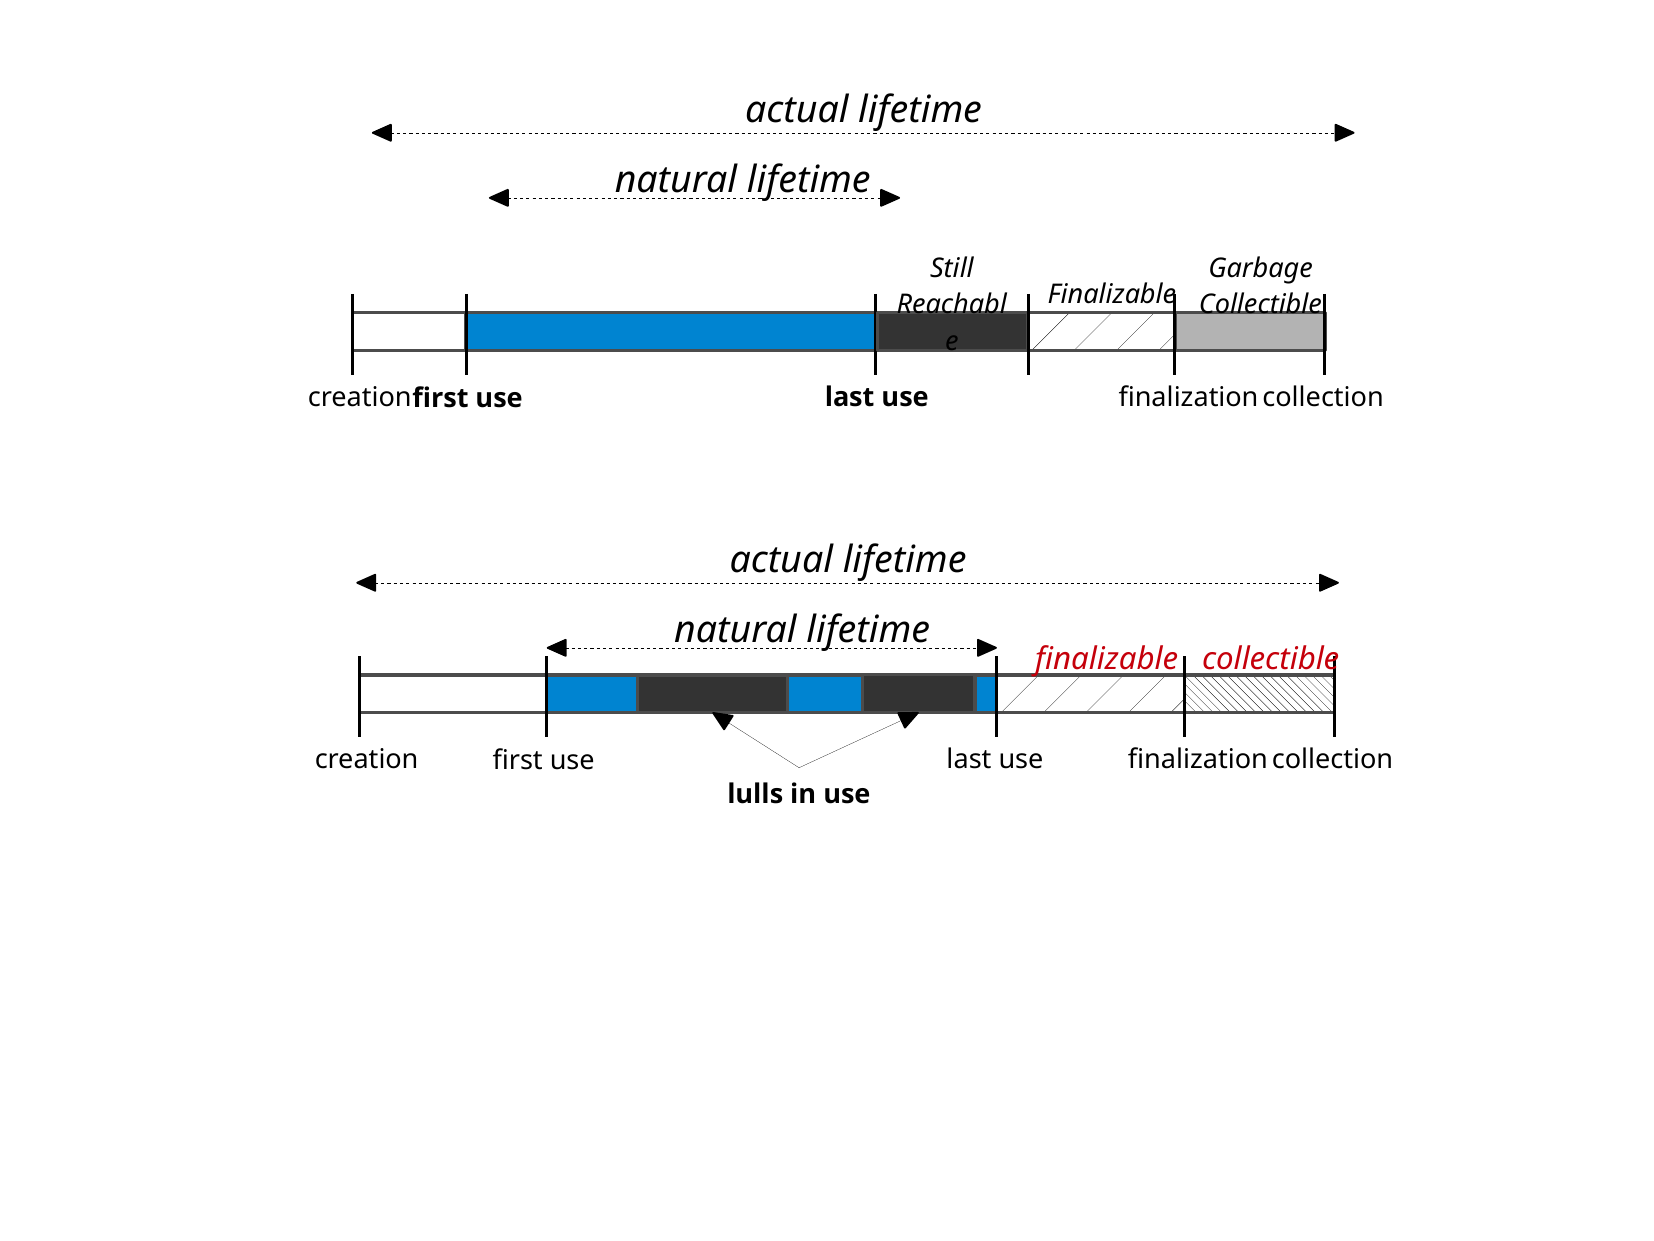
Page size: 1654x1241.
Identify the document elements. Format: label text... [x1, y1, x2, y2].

text_box [1176, 312, 1323, 351]
text_box [877, 312, 1027, 351]
text_box finalization [1103, 370, 1247, 417]
text_box collection [1247, 370, 1385, 426]
text_box natural lifetime [659, 594, 901, 653]
text_box Garbage Collectible [1184, 241, 1332, 318]
text_box [1030, 312, 1173, 351]
text_box finalizable [1020, 628, 1170, 680]
text_box collectible [1187, 628, 1330, 680]
text_box Finalizable [1032, 267, 1170, 318]
text_box natural lifetime [600, 144, 1013, 226]
text_box collection [1257, 732, 1394, 788]
text_box finalization [1113, 732, 1257, 779]
text_box Still Reachable [881, 241, 1028, 318]
text_box [468, 312, 874, 351]
text_box lulls in use [712, 767, 886, 814]
text_box [548, 674, 995, 713]
text_box actual lifetime [714, 525, 942, 583]
text_box actual lifetime [730, 75, 958, 133]
text_box creation [300, 732, 420, 779]
text_box [998, 675, 1183, 713]
text_box creation [293, 370, 413, 417]
text_box last use [931, 732, 1043, 790]
text_box [1186, 675, 1333, 713]
text_box first use [397, 371, 538, 418]
text_box last use [809, 370, 944, 428]
text_box first use [477, 733, 596, 780]
